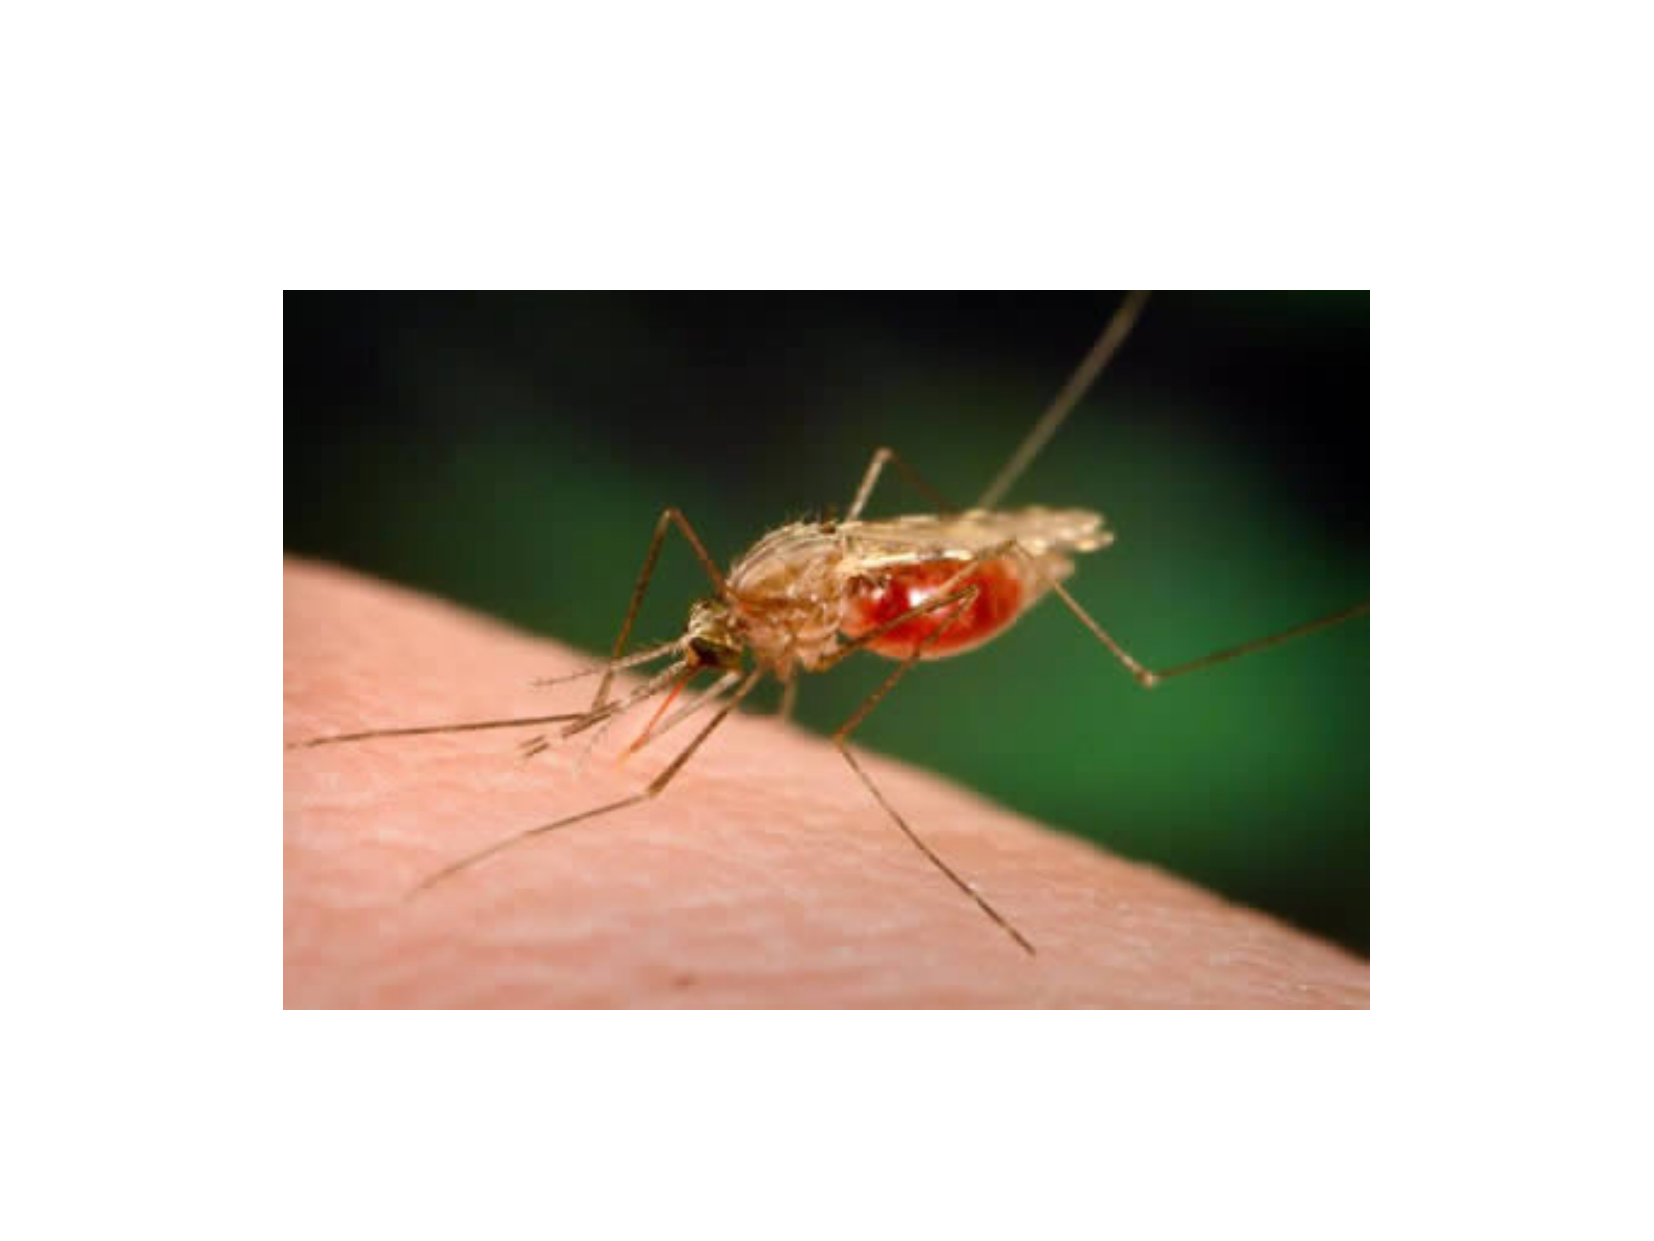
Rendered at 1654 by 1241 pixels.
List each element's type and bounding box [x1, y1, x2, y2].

picture [283, 290, 1370, 1010]
